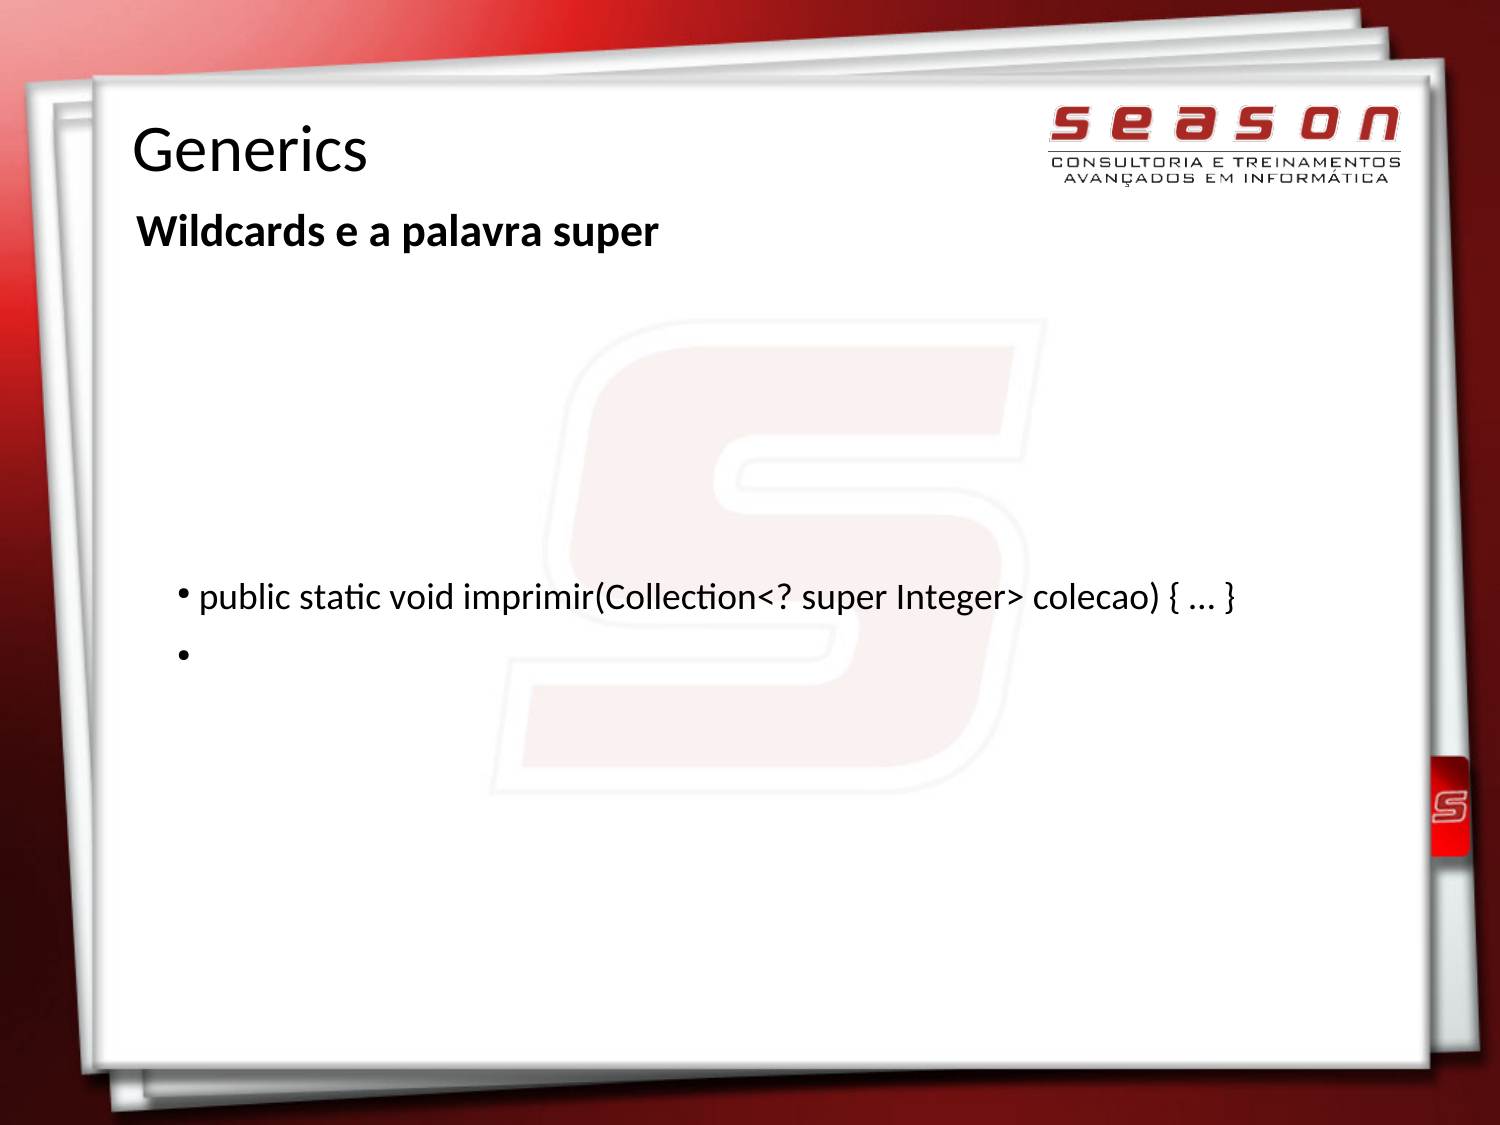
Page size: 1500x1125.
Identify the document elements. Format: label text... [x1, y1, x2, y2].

title Generics [118, 33, 1394, 257]
text_box Wildcards e a palavra super [119, 200, 1240, 256]
picture [0, 0, 1500, 1125]
text_box public static void imprimir(Collection<? super Integer> colecao) { … } [177, 357, 1359, 894]
